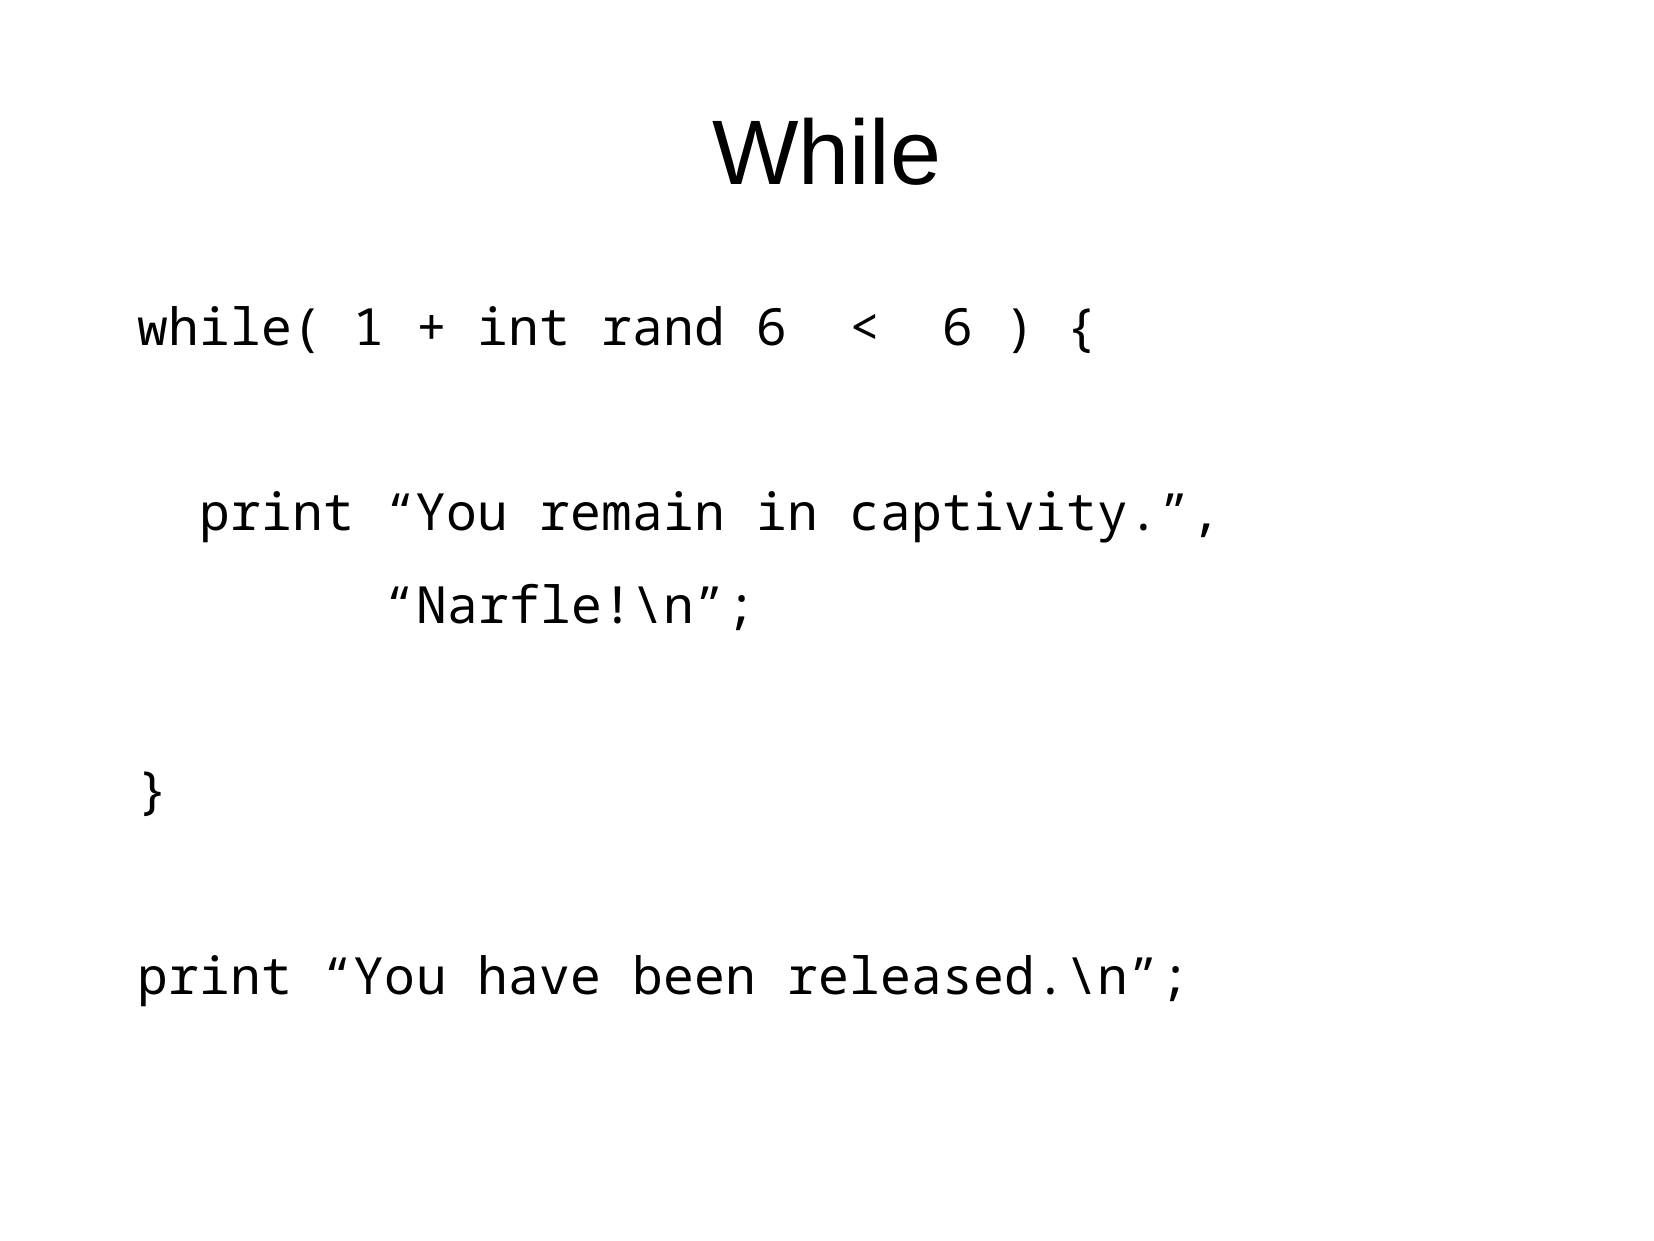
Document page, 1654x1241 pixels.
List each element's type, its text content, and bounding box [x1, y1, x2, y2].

list while( 1 + int rand 6 < 6 ) { print “You remain in captivity.”, “Narfle!\n”; } print “You have been released.\n”; [82, 290, 1571, 1010]
title While [82, 49, 1571, 257]
